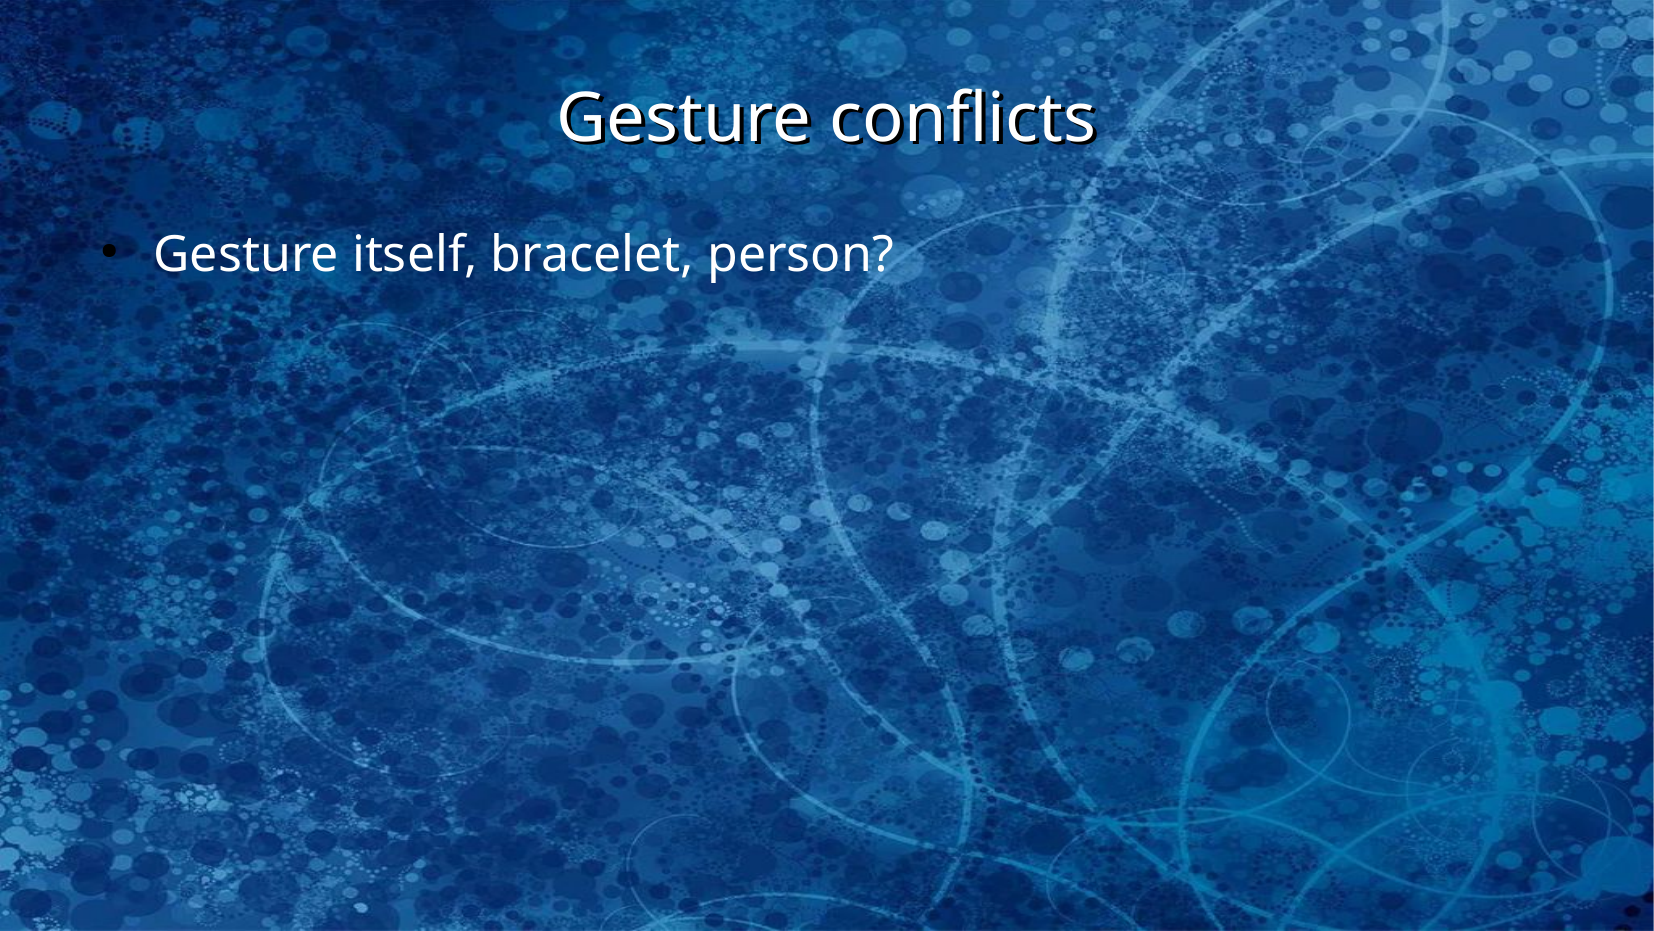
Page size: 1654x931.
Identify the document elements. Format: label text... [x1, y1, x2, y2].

list Gesture itself, bracelet, person? [82, 217, 1571, 758]
title Gesture conflicts [82, 37, 1571, 193]
picture [0, 0, 1654, 931]
